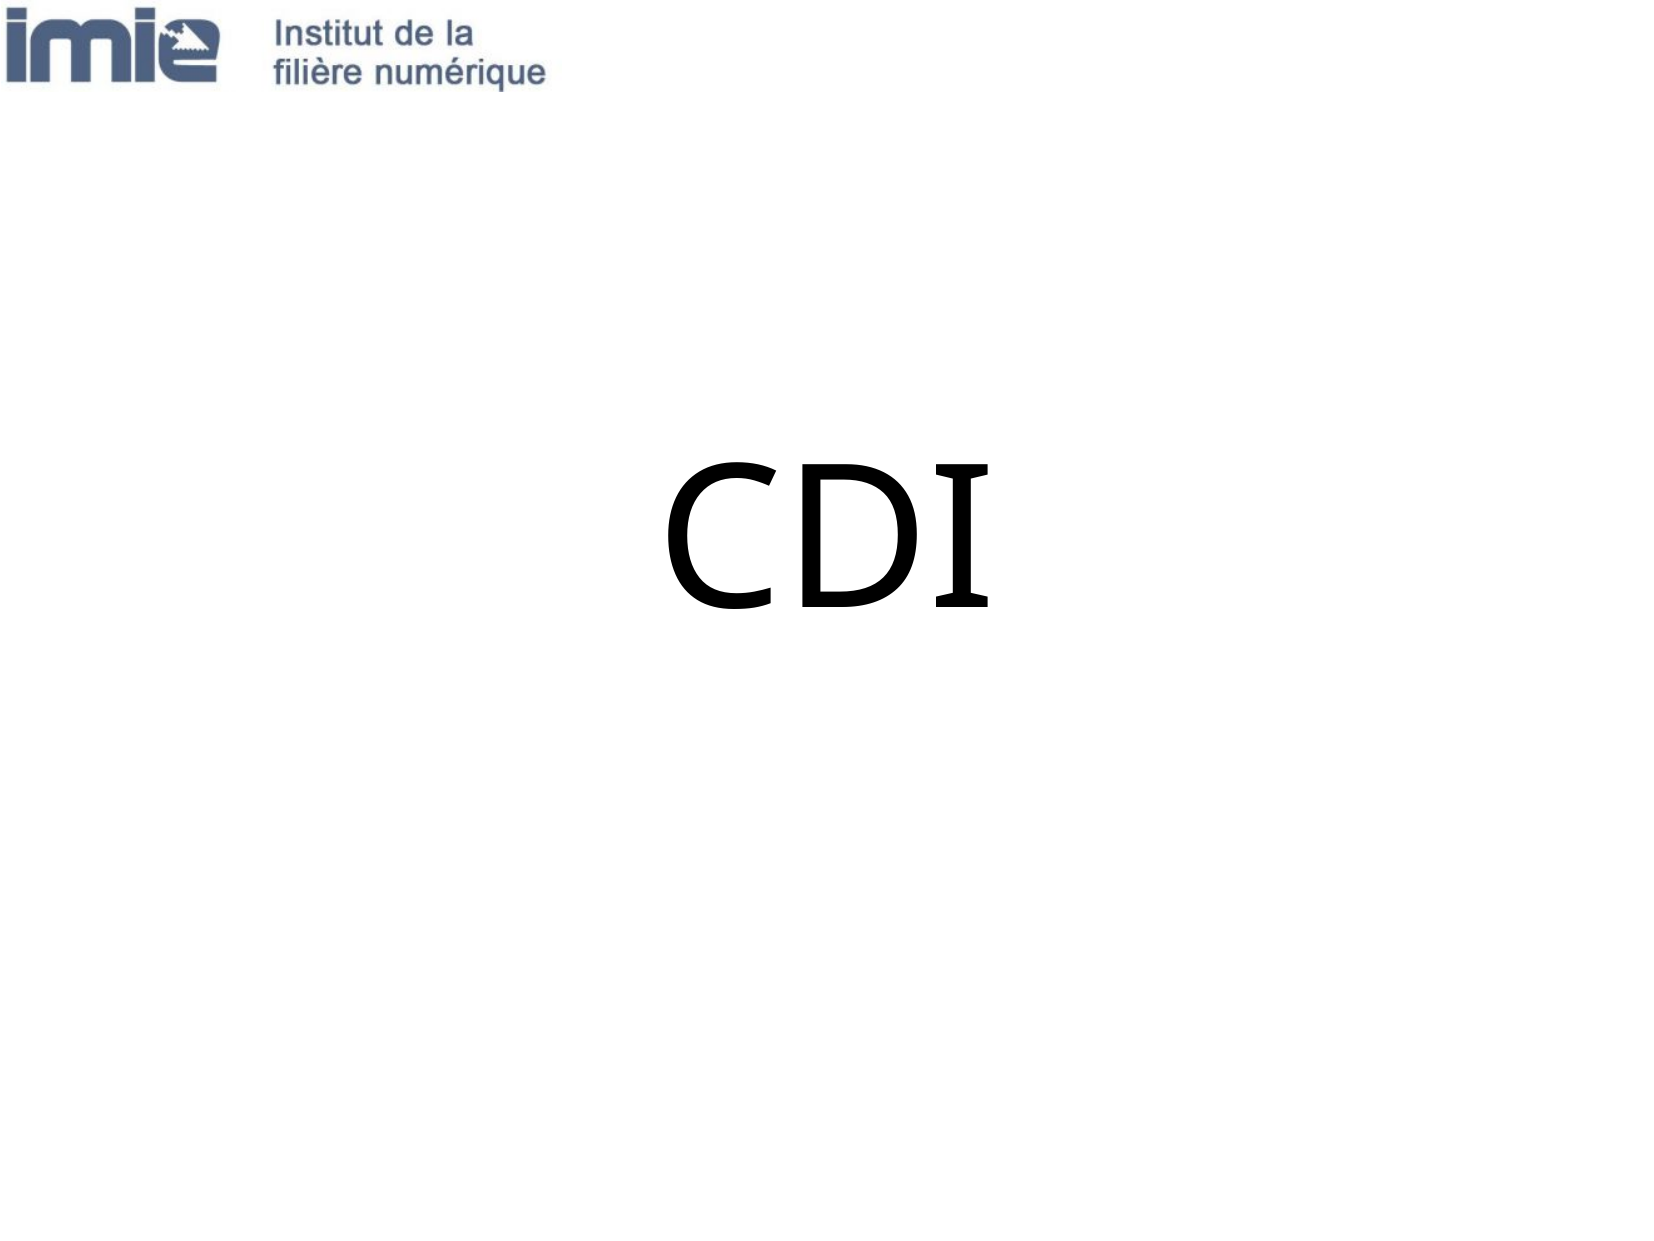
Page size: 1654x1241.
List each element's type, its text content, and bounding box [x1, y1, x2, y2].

subtitle CDI [82, 49, 1571, 1010]
picture [1, 0, 562, 92]
